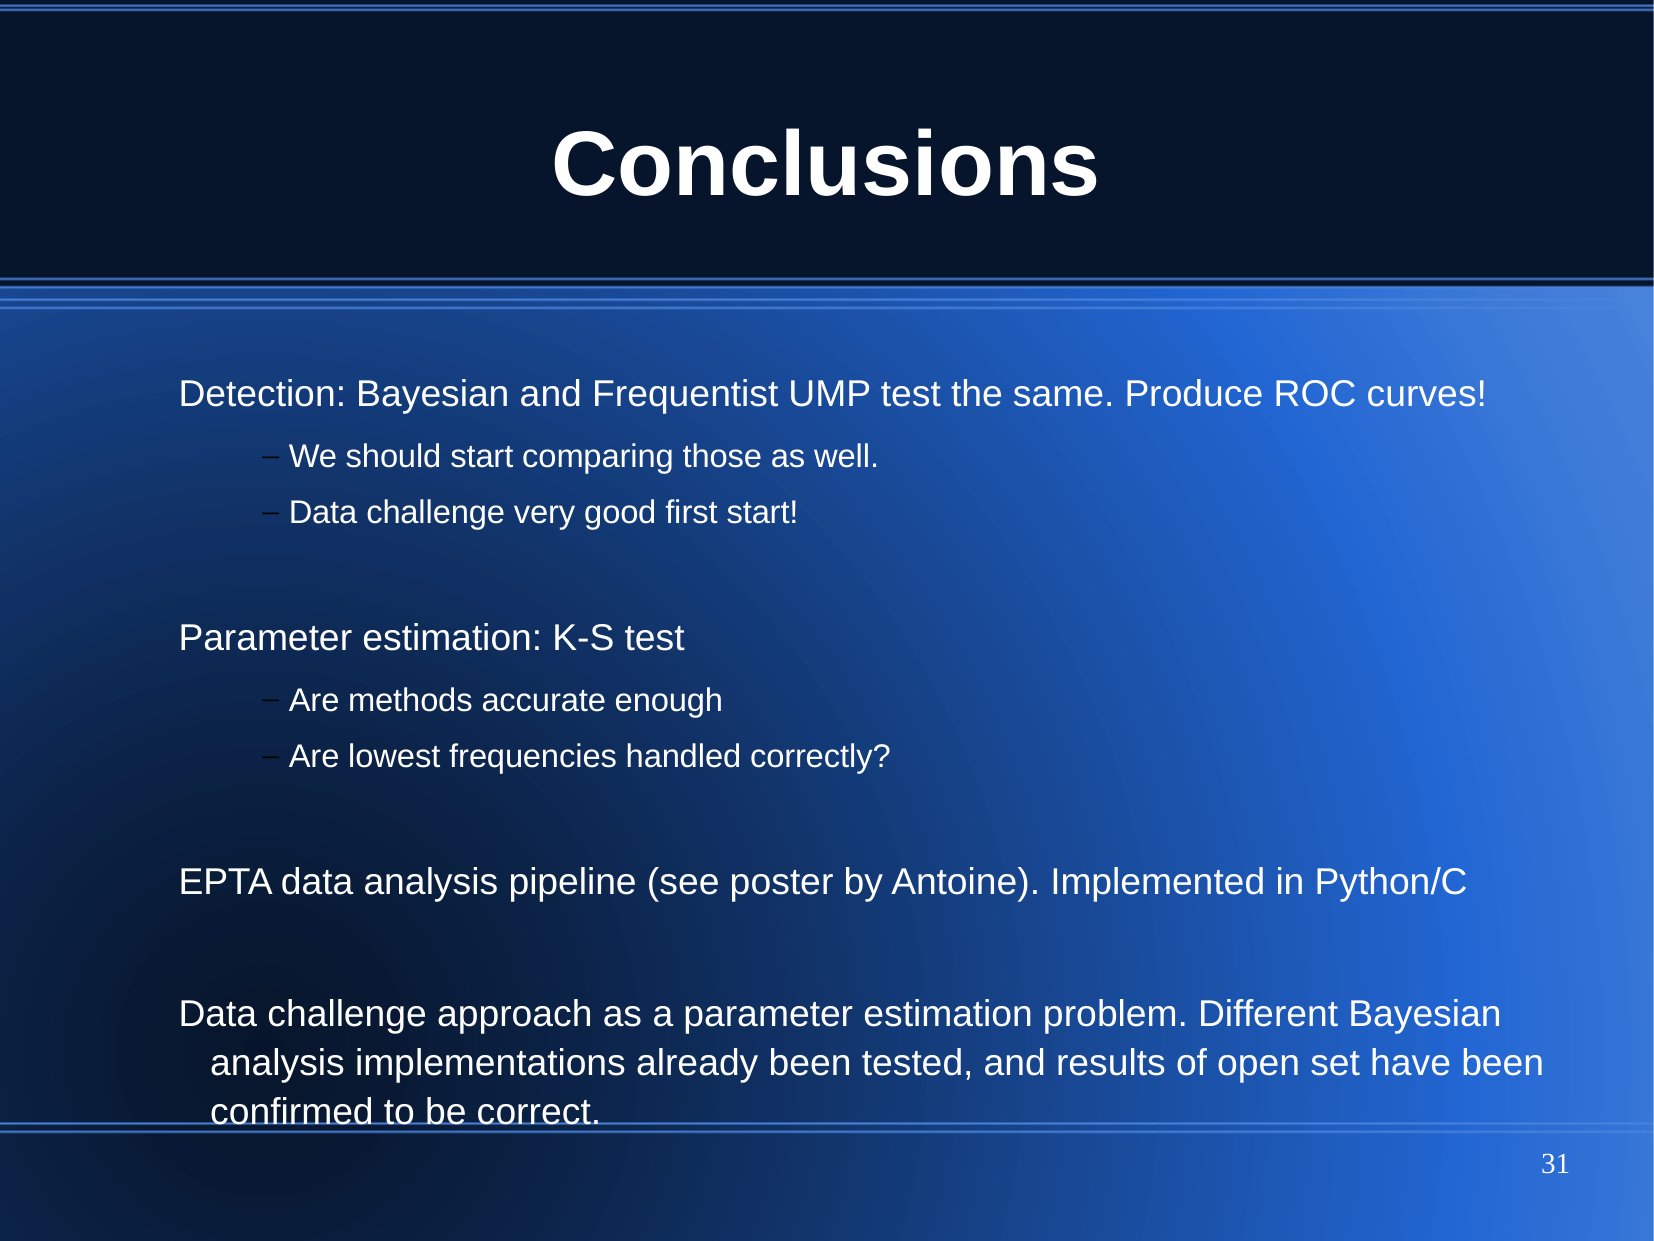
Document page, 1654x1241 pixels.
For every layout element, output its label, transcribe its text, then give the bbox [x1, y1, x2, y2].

title Conclusions [82, 49, 1571, 257]
list Detection: Bayesian and Frequentist UMP test the same. Produce ROC curves! We should start comparing those as well. Data challenge very good first start! Parameter estimation: K-S test Are methods accurate enough Are lowest frequencies handled correctly? EPTA data analysis pipeline (see poster by Antoine). Implemented in Python/C Data challenge approach as a parameter estimation problem. Different Bayesian analysis implementations already been tested, and results of open set have been confirmed to be correct. [178, 364, 1570, 1147]
picture [0, 0, 1654, 1241]
